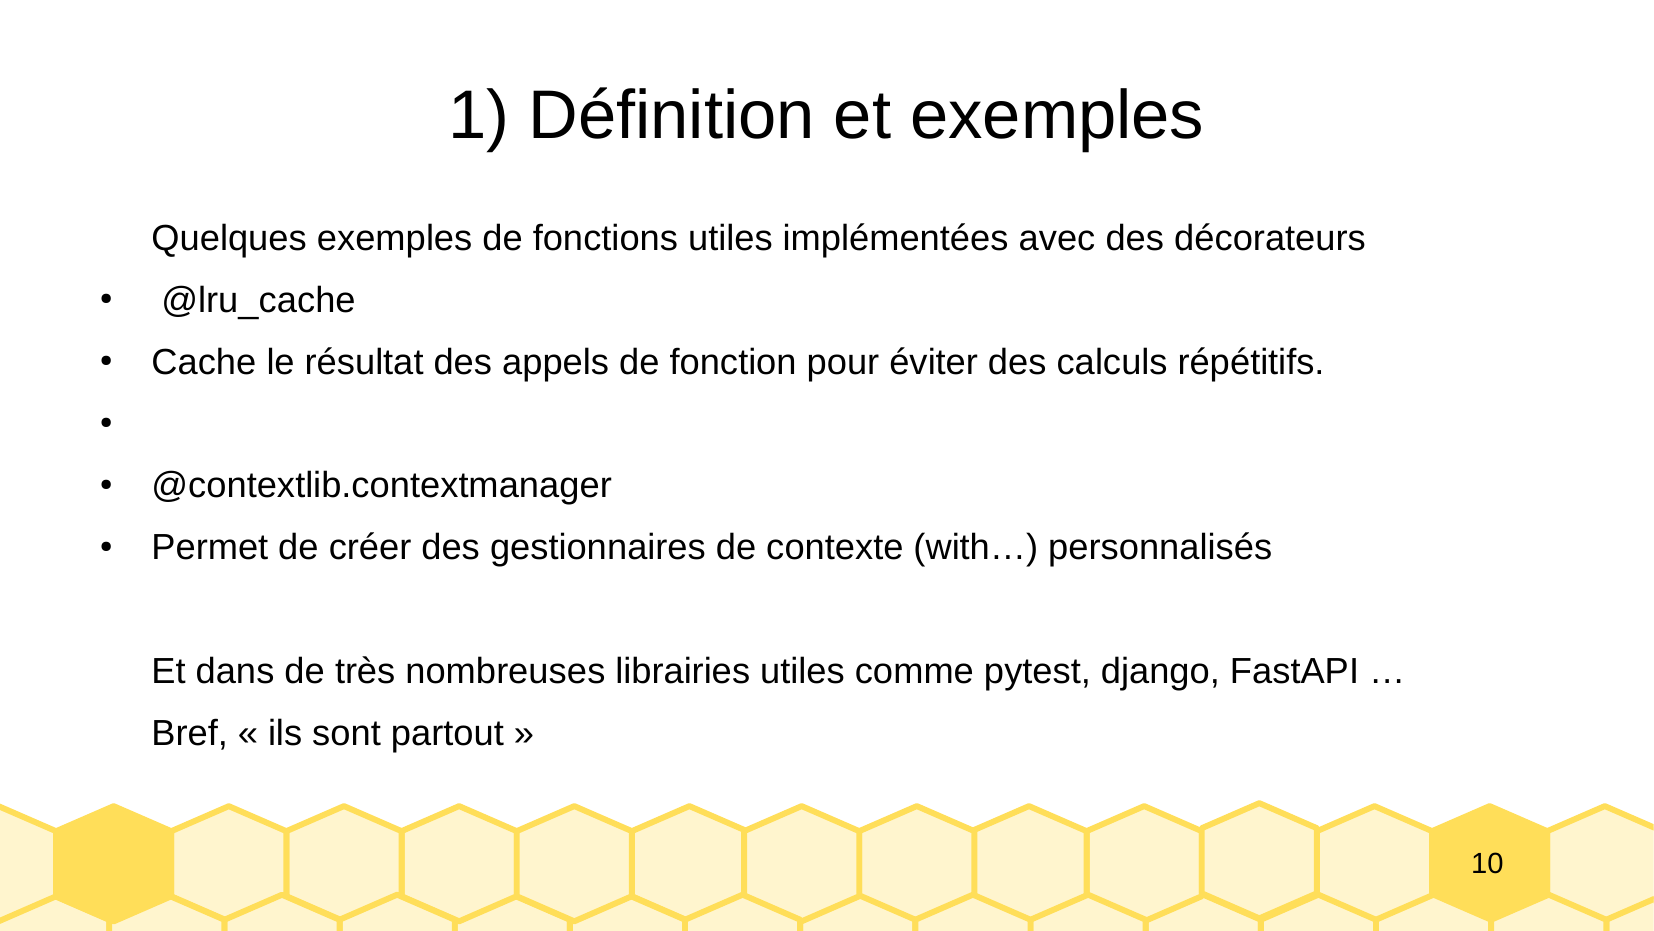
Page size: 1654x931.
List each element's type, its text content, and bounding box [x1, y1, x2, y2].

list Quelques exemples de fonctions utiles implémentées avec des décorateurs @lru_cache Cache le résultat des appels de fonction pour éviter des calculs répétitifs. @contextlib.contextmanager Permet de créer des gestionnaires de contexte (with…) personnalisés Et dans de très nombreuses librairies utiles comme pytest, django, FastAPI … Bref, « ils sont partout » [82, 217, 1571, 758]
title 1) Définition et exemples [82, 37, 1571, 193]
